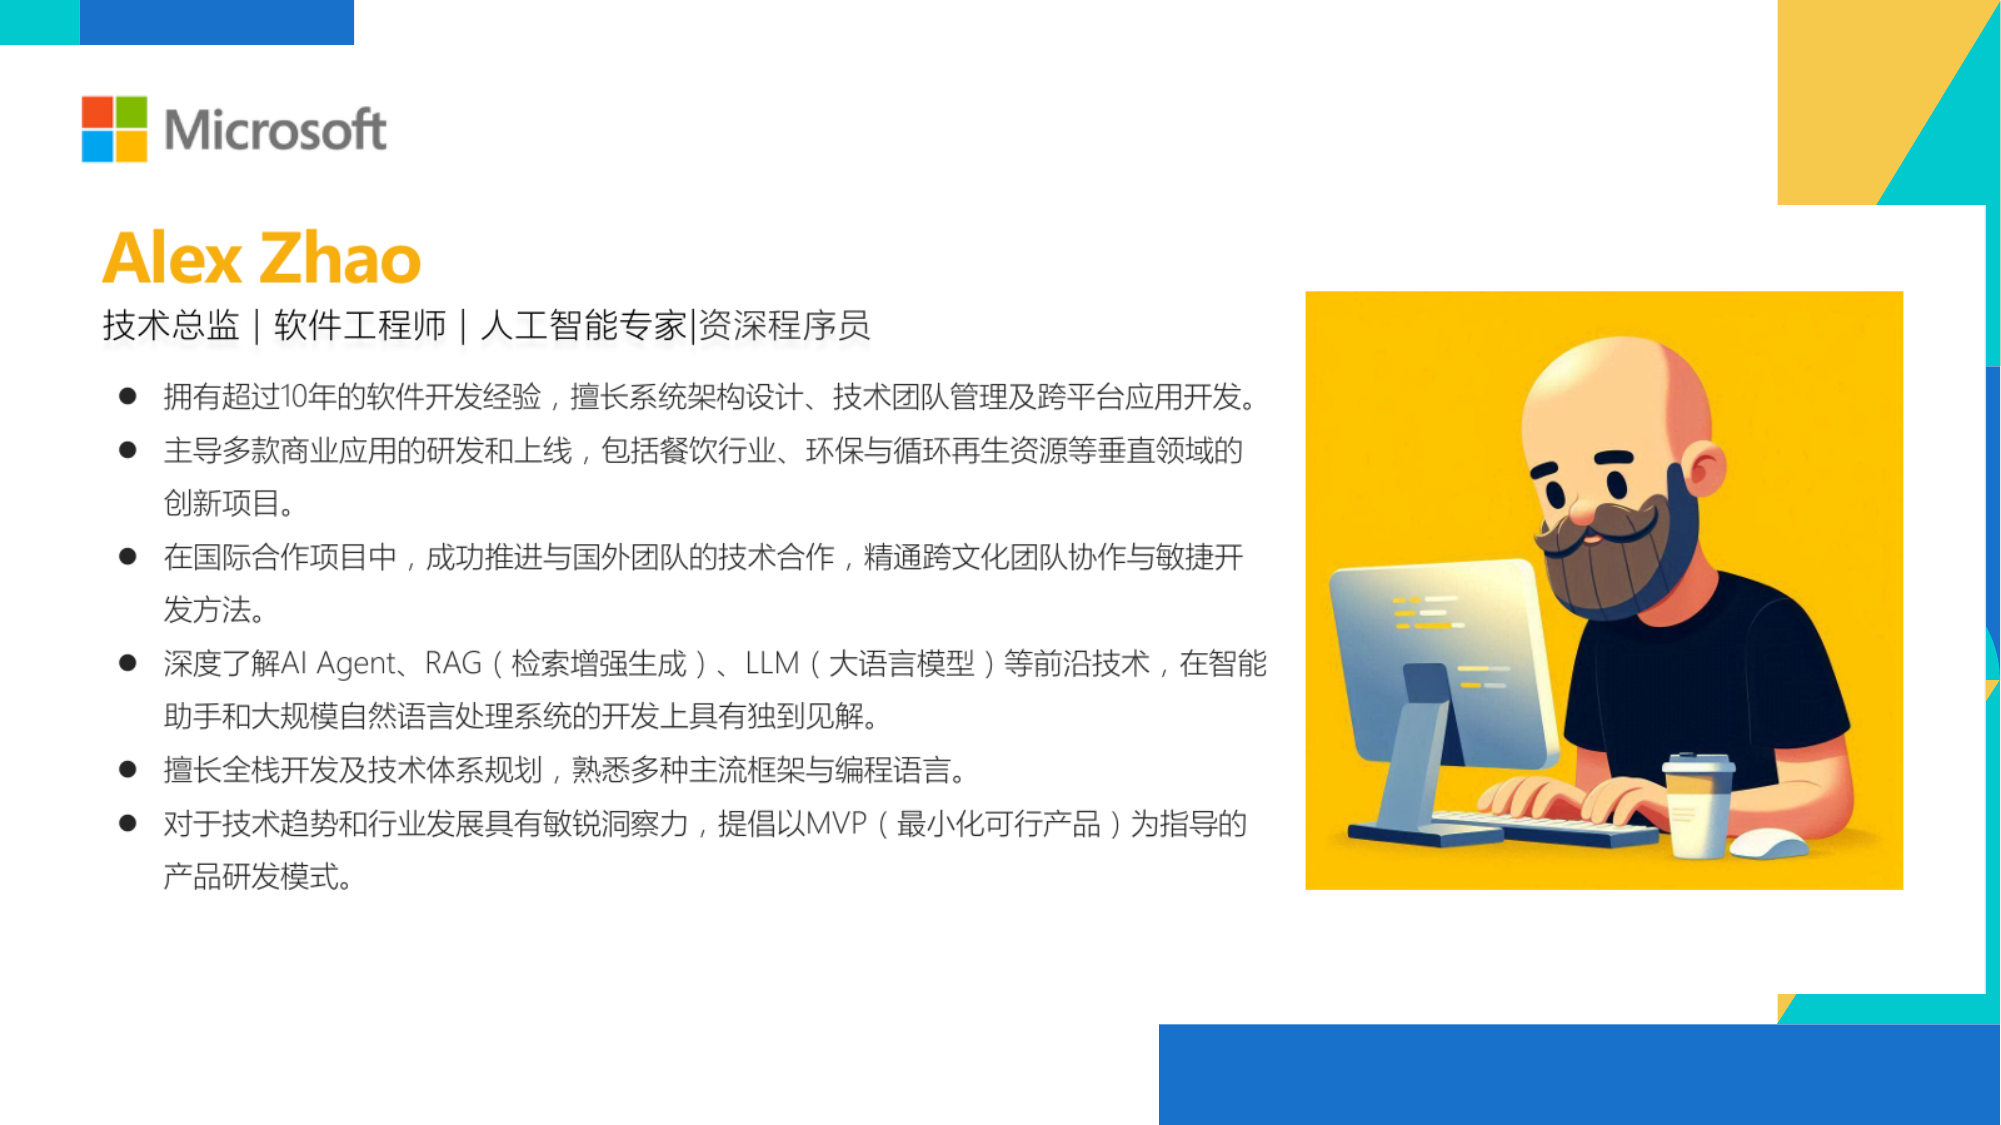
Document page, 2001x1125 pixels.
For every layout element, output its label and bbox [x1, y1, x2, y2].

picture [0, 56, 1986, 994]
